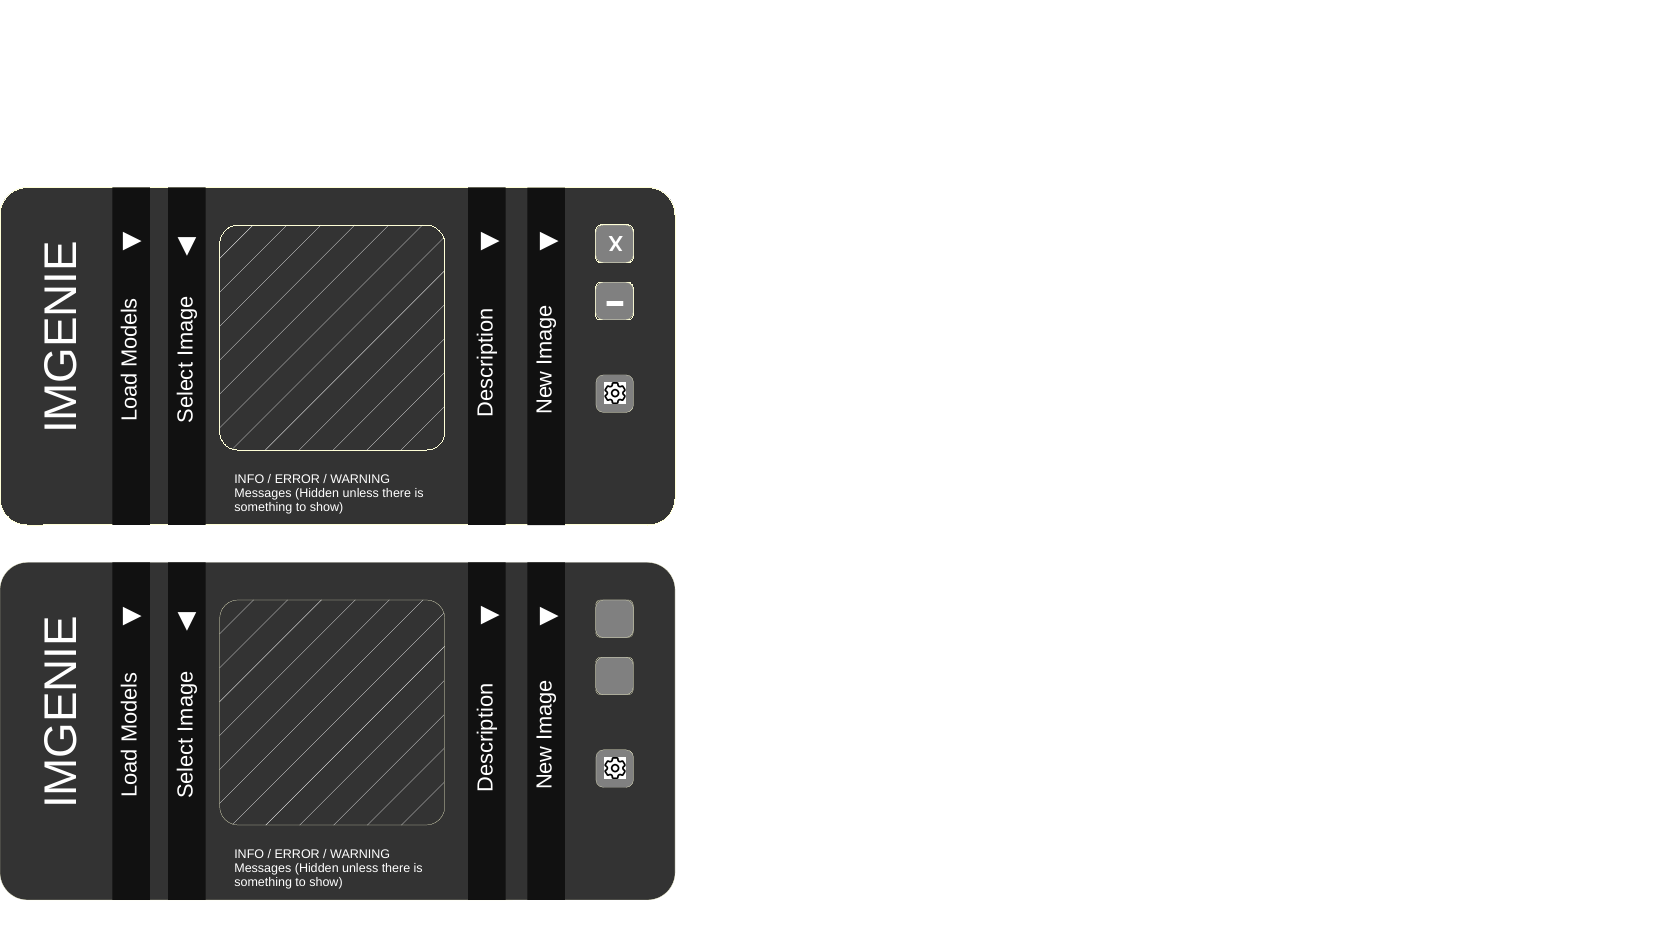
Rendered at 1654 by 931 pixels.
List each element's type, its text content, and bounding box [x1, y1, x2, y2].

text_box Load Models [109, 266, 153, 454]
picture [0, 562, 676, 901]
text_box ► [459, 214, 507, 265]
picture [595, 282, 634, 320]
text_box Select Image [165, 266, 209, 454]
text_box [0, 187, 676, 526]
picture [595, 225, 634, 263]
text_box IMGENIE [27, 225, 94, 451]
text_box ► [519, 214, 566, 265]
text_box Description [465, 276, 509, 451]
text_box ► [164, 216, 214, 263]
text_box New Image [524, 266, 568, 454]
text_box INFO / ERROR / WARNING Messages (Hidden unless there is something to show) [219, 465, 449, 523]
picture [595, 374, 634, 413]
text_box ► [102, 214, 149, 265]
